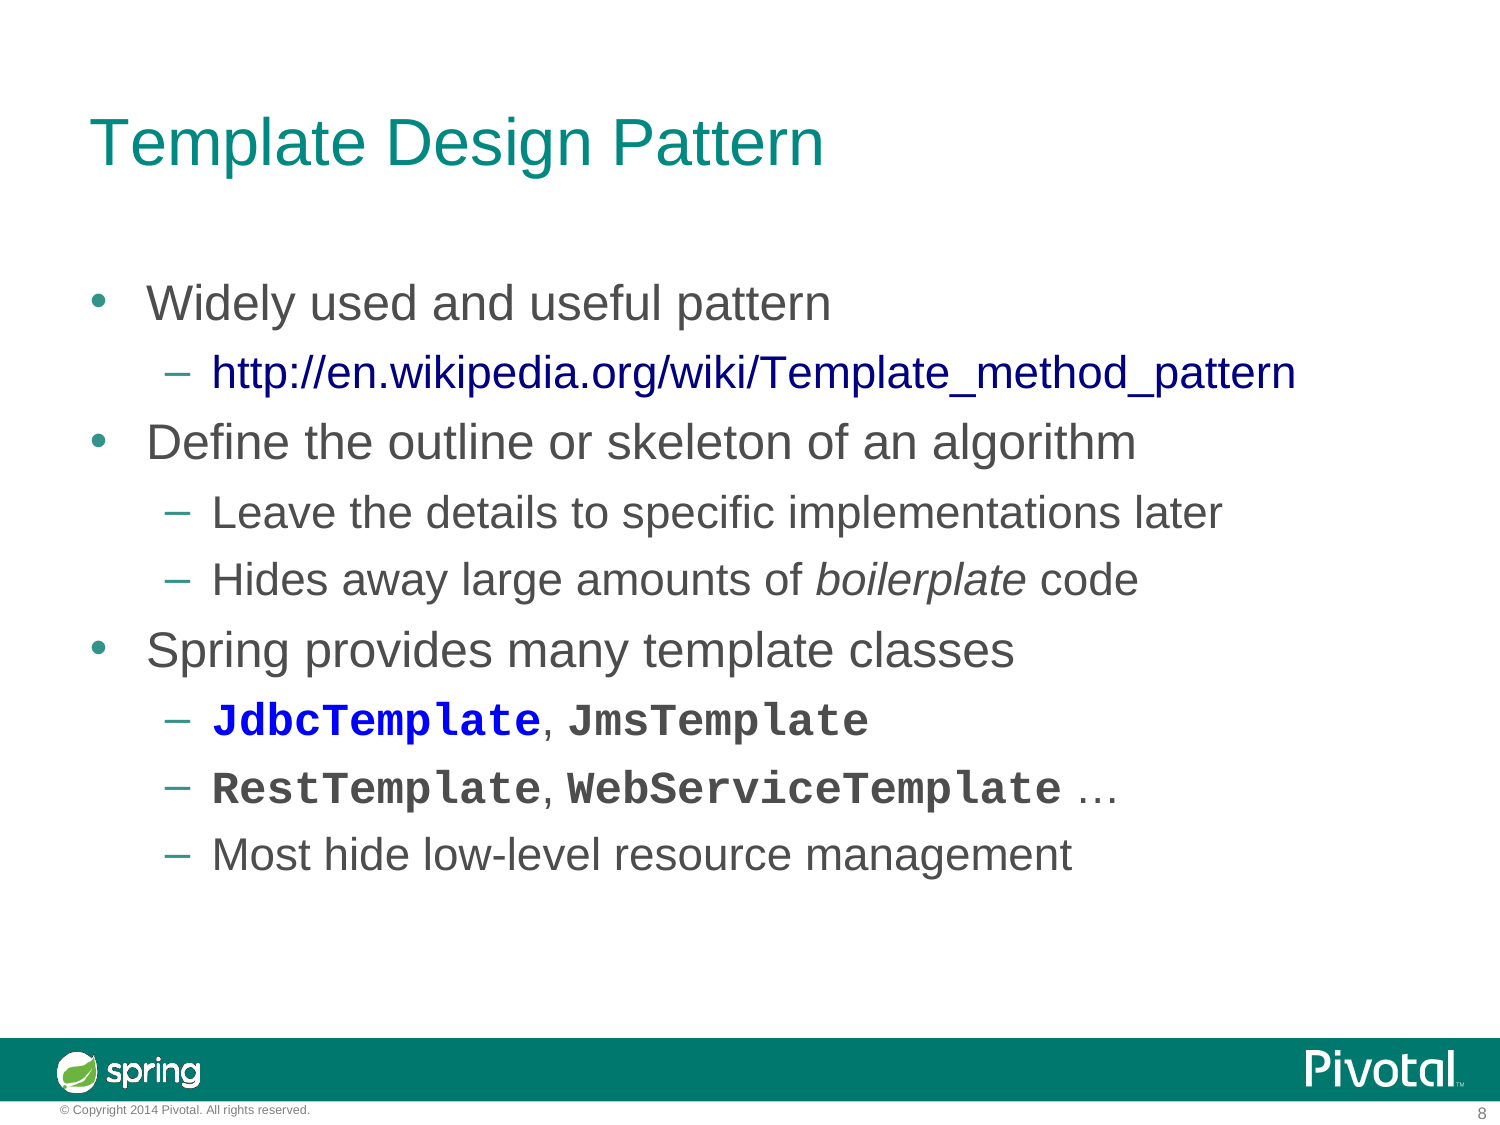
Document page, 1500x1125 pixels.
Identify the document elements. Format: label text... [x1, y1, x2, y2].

title Template Design Pattern [75, 45, 1426, 233]
picture [32, 1041, 210, 1103]
picture [1306, 1050, 1464, 1087]
list Widely used and useful pattern http://en.wikipedia.org/wiki/Template_method_pattern Define the outline or skeleton of an algorithm Leave the details to specific implementations later Hides away large amounts of boilerplate code Spring provides many template classes JdbcTemplate, JmsTemplate RestTemplate, WebServiceTemplate … Most hide low-level resource management [75, 262, 1426, 1005]
